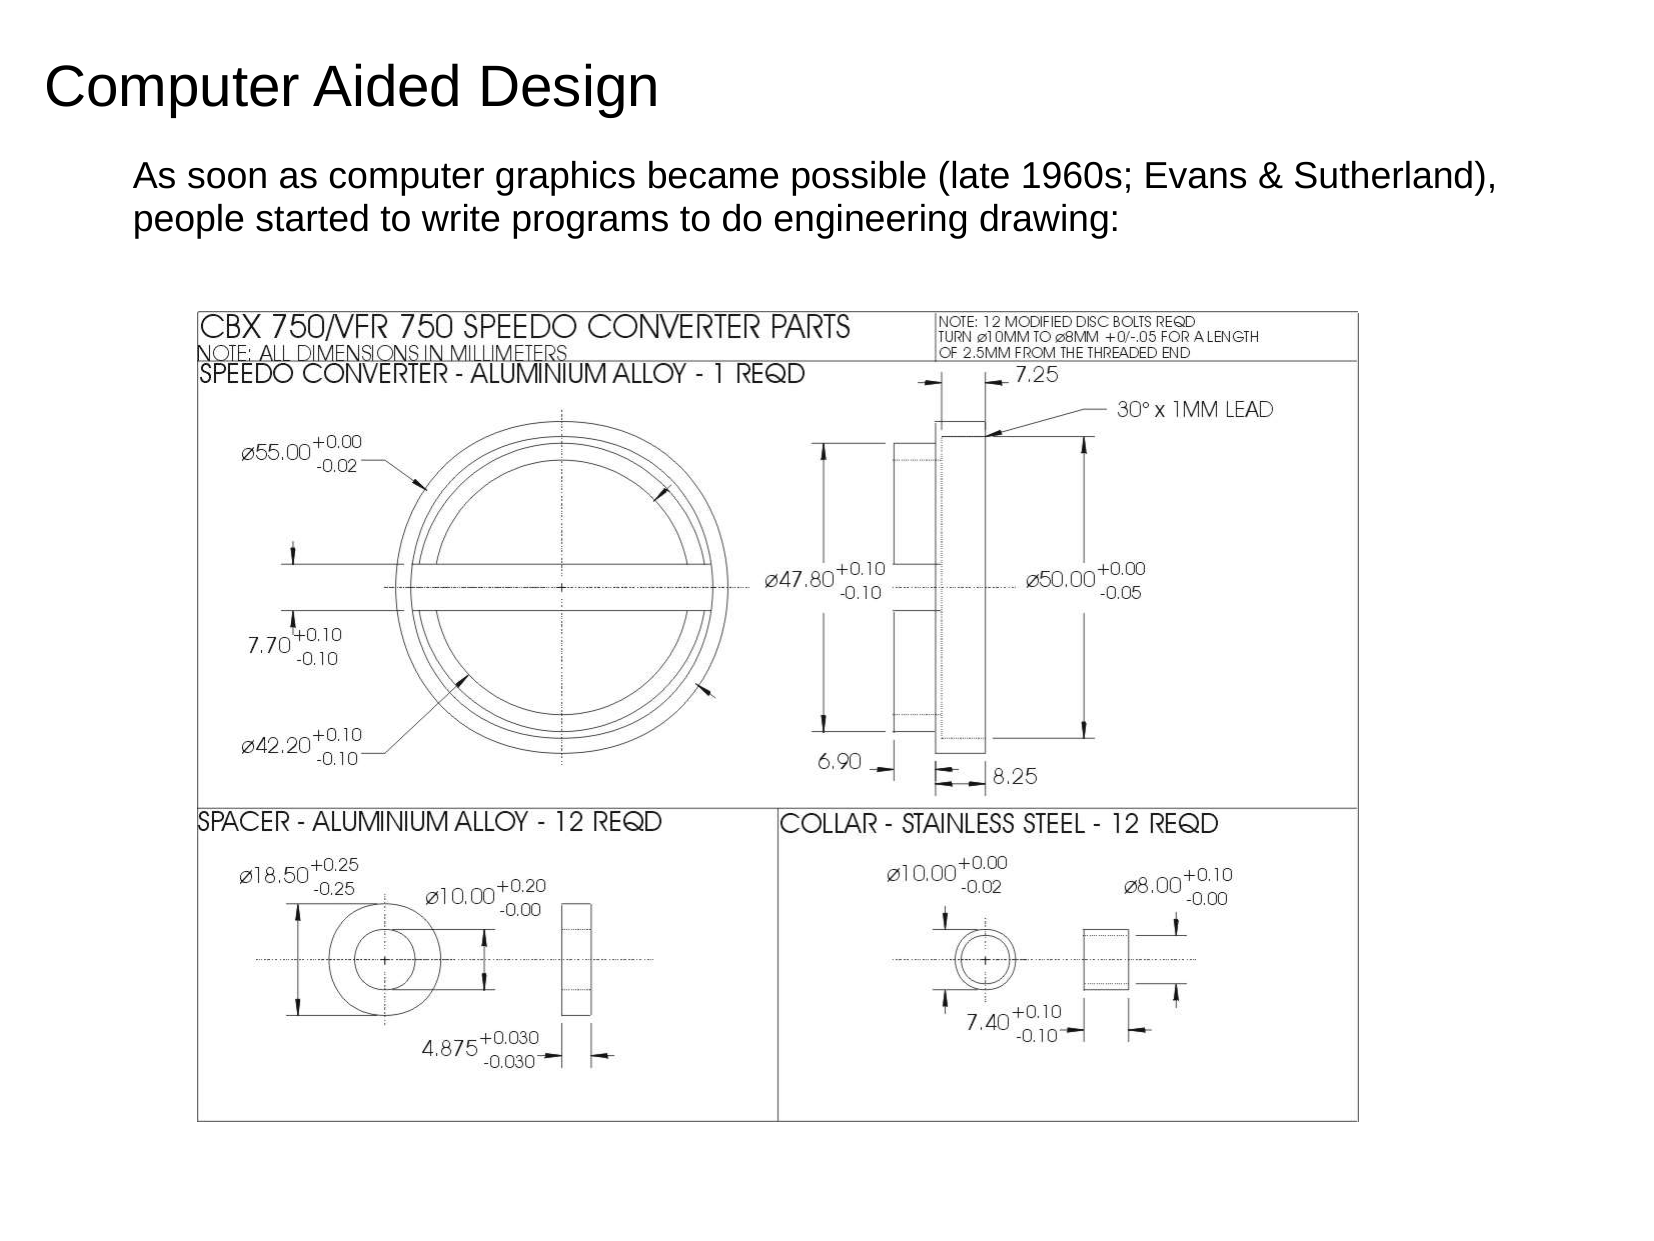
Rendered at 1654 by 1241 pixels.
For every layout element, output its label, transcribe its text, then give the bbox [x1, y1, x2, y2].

text_box As soon as computer graphics became possible (late 1960s; Evans & Sutherland), people started to write programs to do engineering drawing: [118, 147, 1536, 302]
text_box Computer Aided Design [29, 46, 1625, 135]
picture [197, 311, 1359, 1123]
